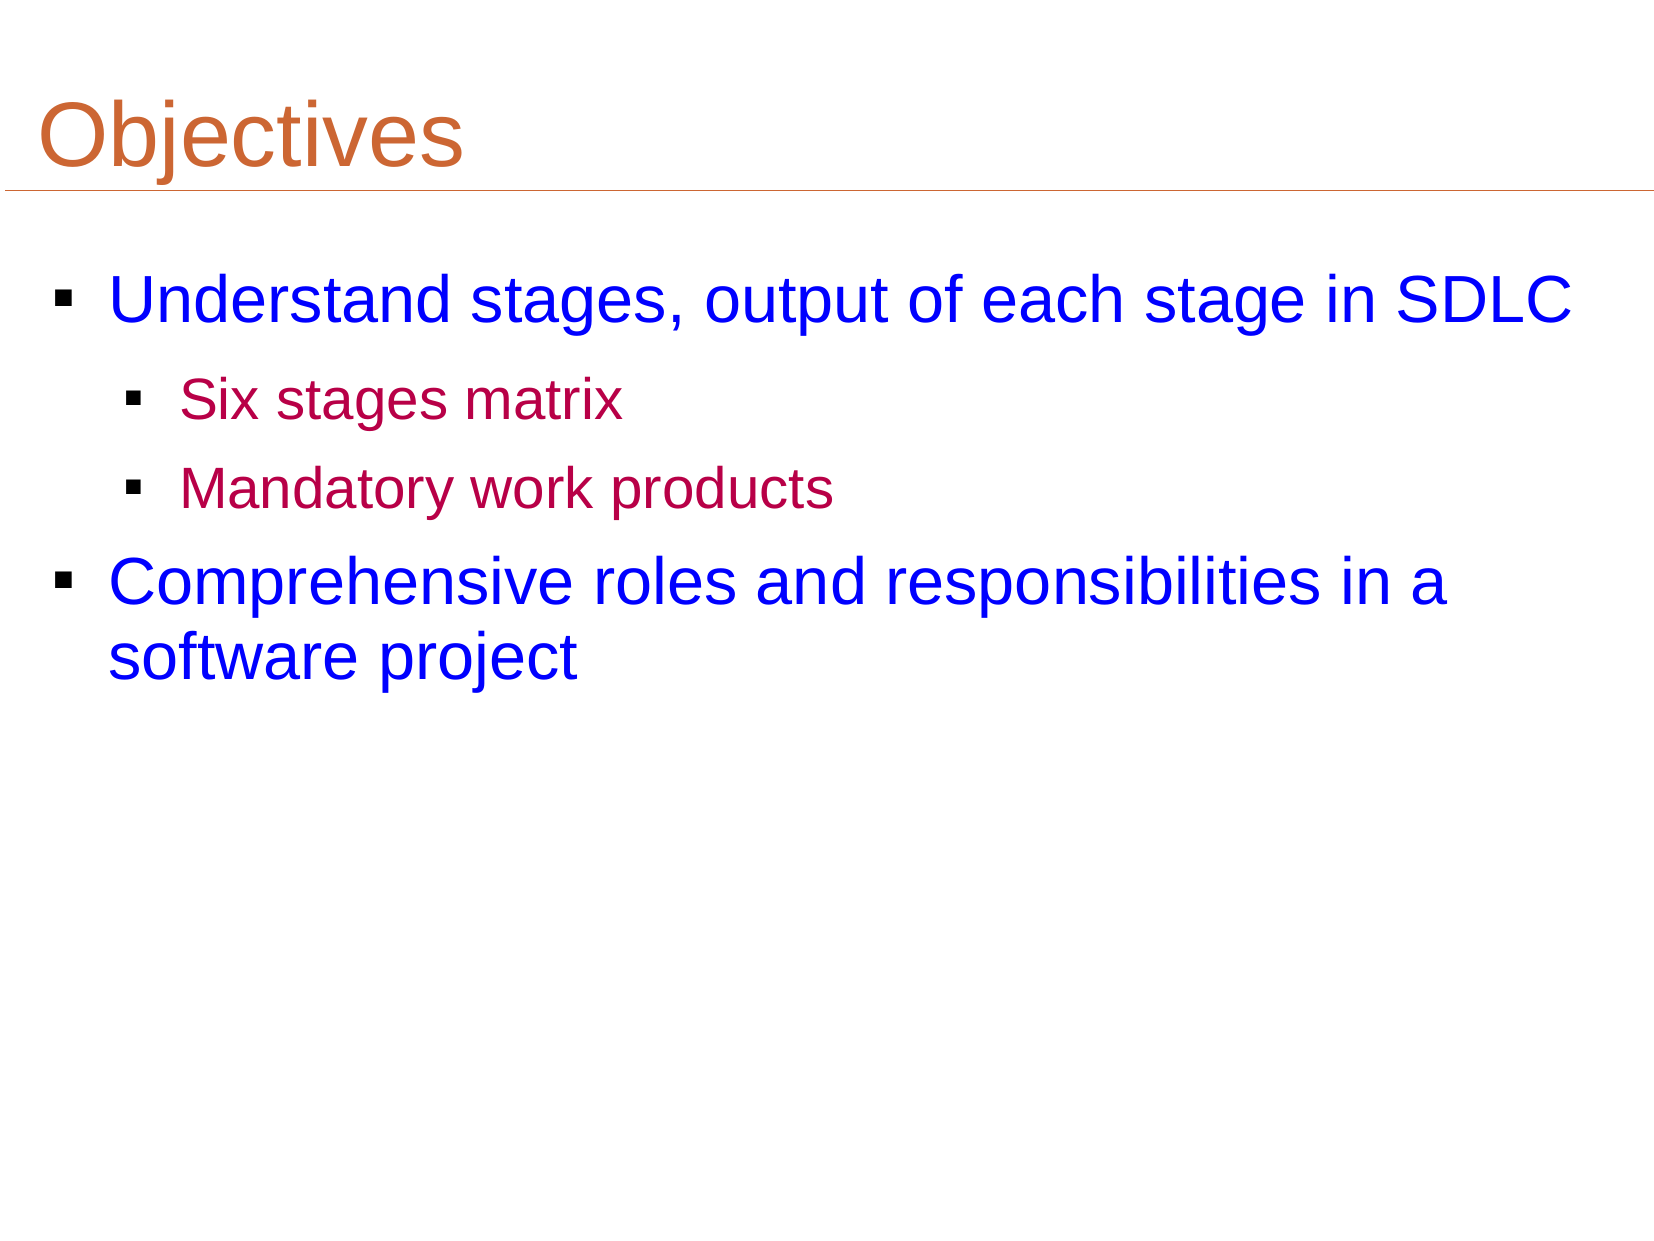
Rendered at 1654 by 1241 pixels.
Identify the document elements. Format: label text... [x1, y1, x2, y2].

list Understand stages, output of each stage in SDLC Six stages matrix Mandatory work products Comprehensive roles and responsibilities in a software project [37, 262, 1651, 1163]
title Objectives [37, 31, 1651, 239]
